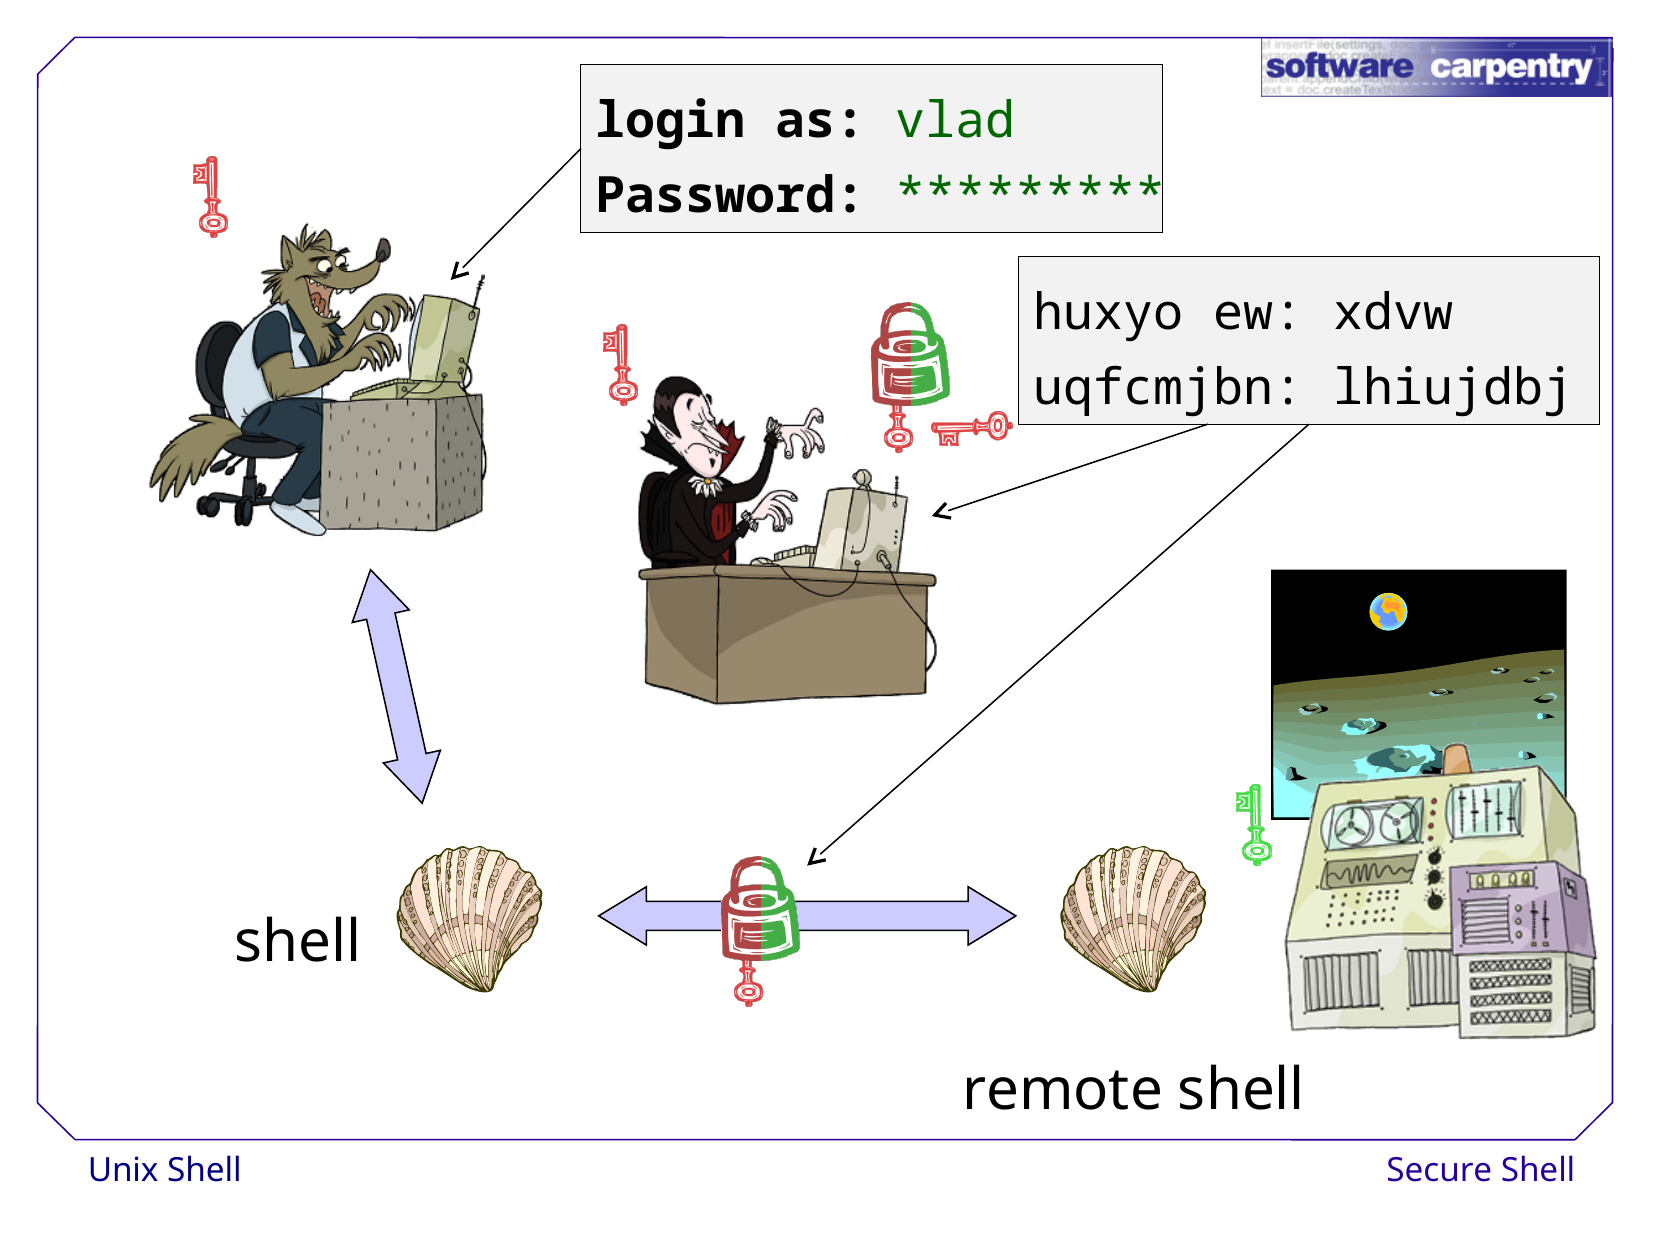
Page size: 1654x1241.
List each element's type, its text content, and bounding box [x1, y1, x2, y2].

text_box remote shell [925, 1008, 1342, 1130]
picture [1261, 39, 1613, 97]
text_box [598, 886, 721, 946]
picture [1236, 569, 1639, 1063]
picture [137, 156, 516, 567]
picture [1059, 843, 1208, 997]
text_box huxyo ew: xdvw uqfcmjbn: lhiujdbj [1018, 256, 1600, 425]
text_box shell [145, 860, 395, 981]
picture [395, 843, 545, 997]
text_box login as: vlad Password: ********* [580, 64, 1163, 233]
text_box [800, 886, 1016, 946]
text_box [352, 569, 441, 804]
picture [721, 856, 800, 1007]
picture [603, 302, 1013, 721]
